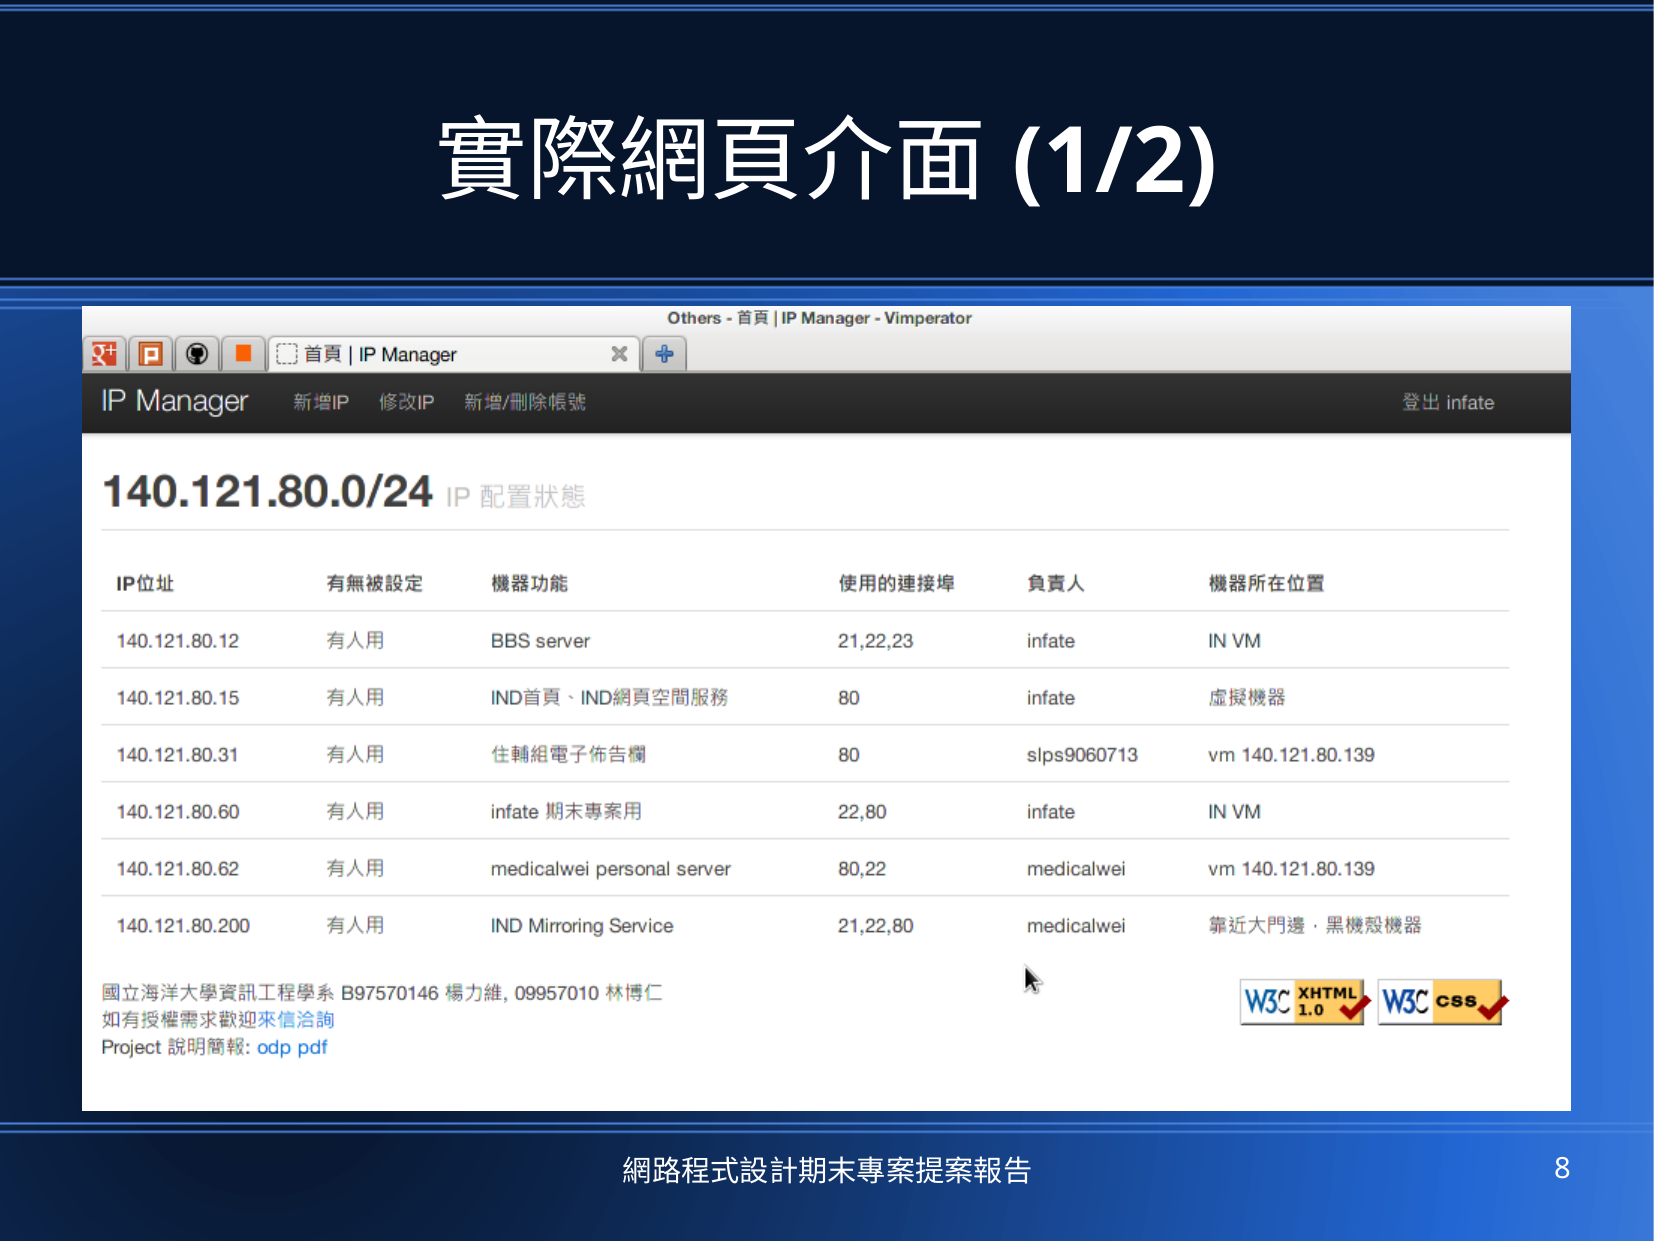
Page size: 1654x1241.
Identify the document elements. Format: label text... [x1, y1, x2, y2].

picture [0, 0, 1654, 1241]
title 實際網頁介面(1/2) [82, 49, 1571, 257]
